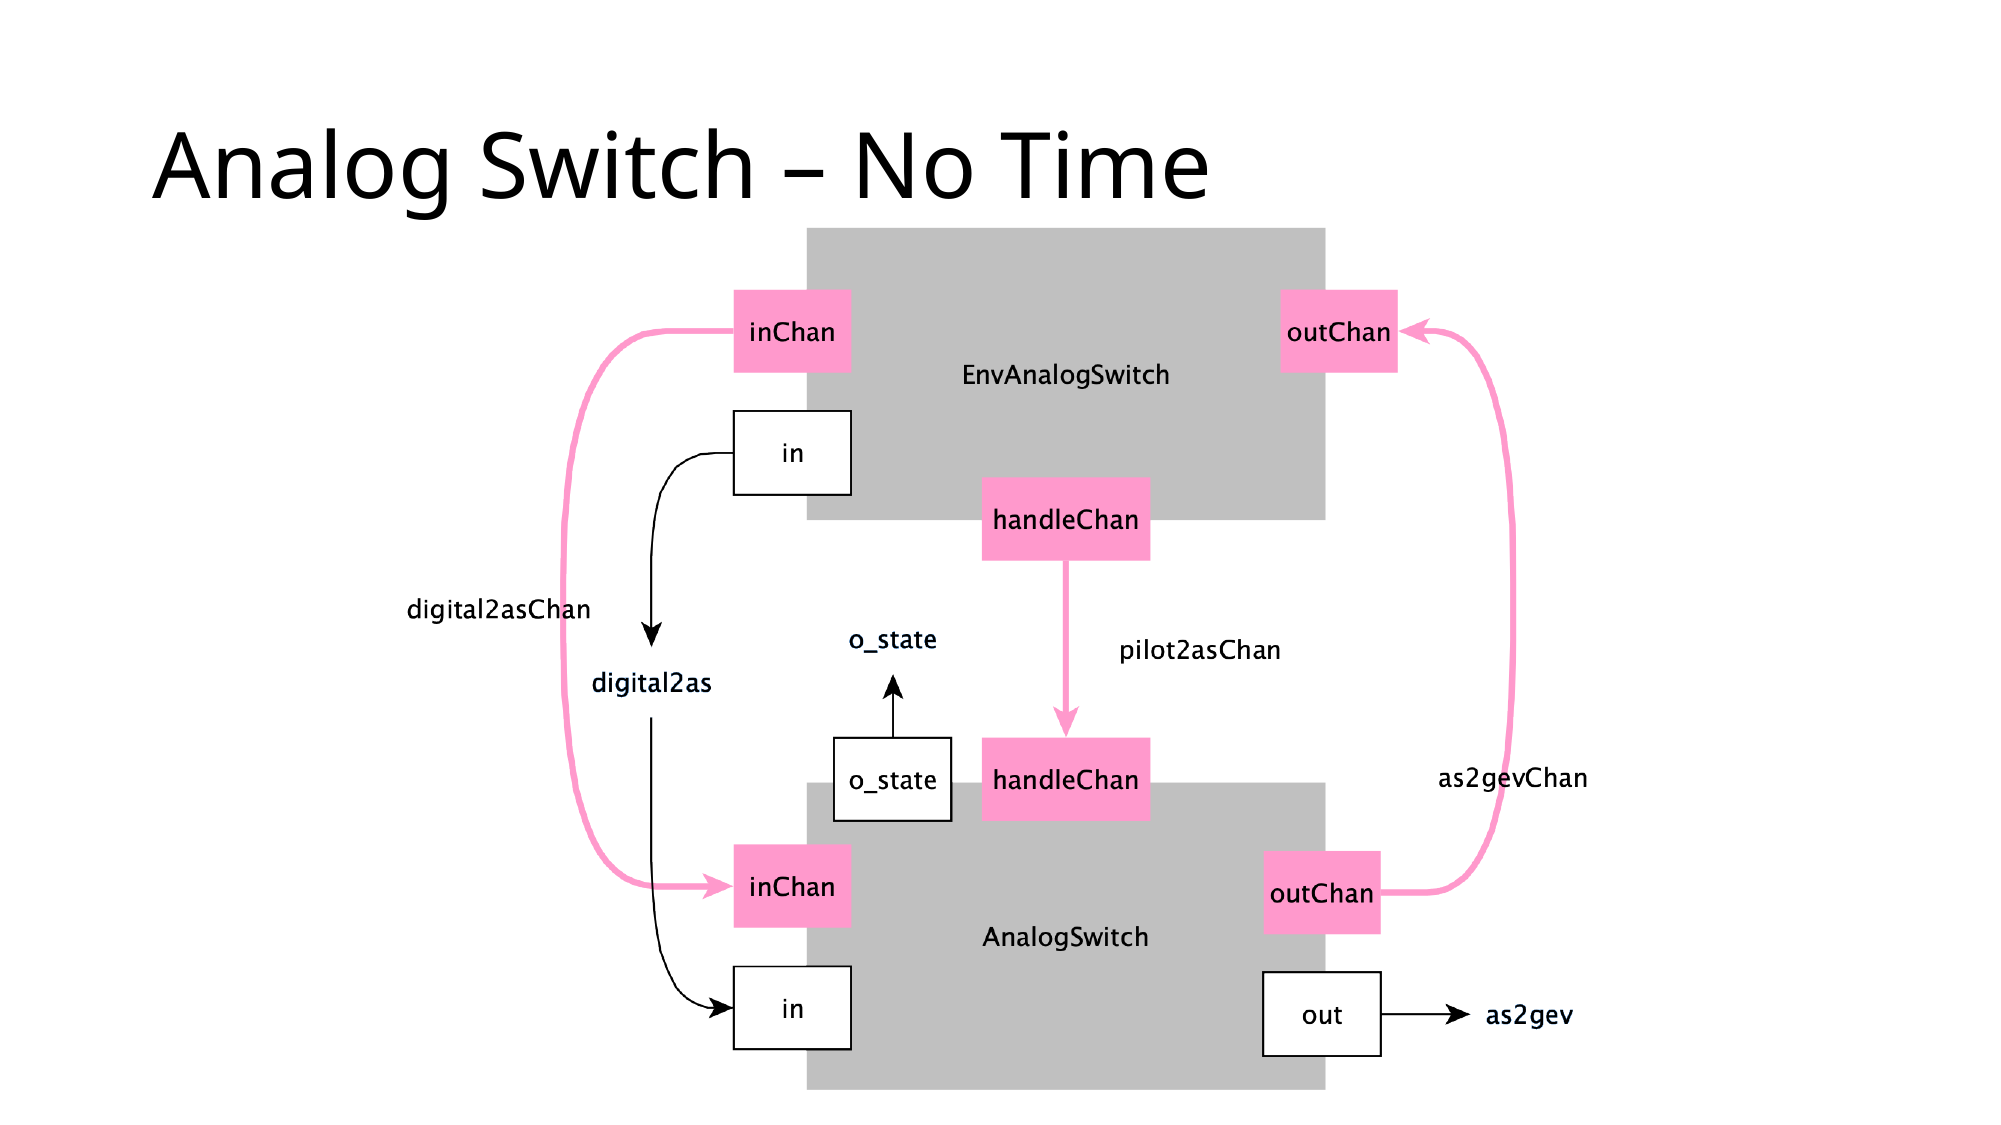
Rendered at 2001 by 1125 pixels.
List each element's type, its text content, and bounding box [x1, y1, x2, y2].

title Analog Switch – No Time [137, 59, 1863, 278]
picture [362, 171, 1638, 1125]
